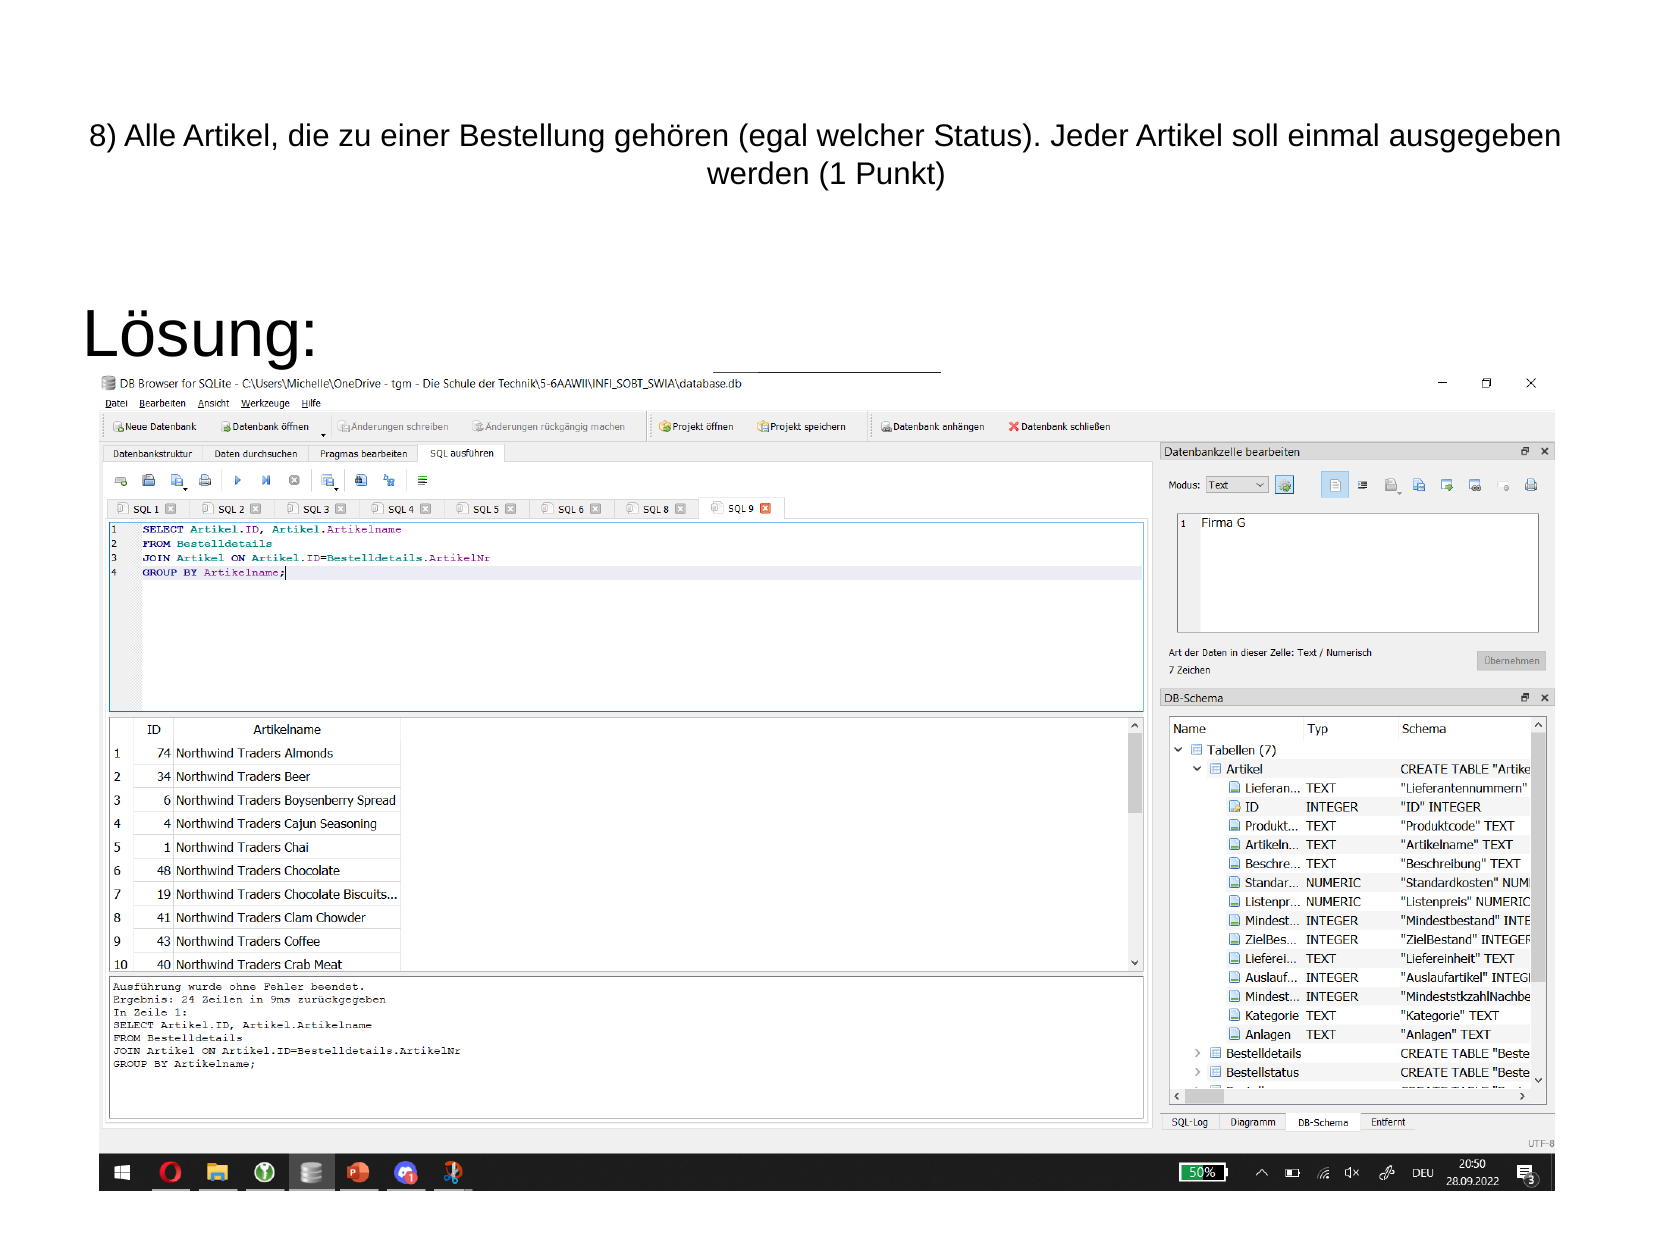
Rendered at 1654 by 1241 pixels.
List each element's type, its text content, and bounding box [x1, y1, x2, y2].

title 8) Alle Artikel, die zu einer Bestellung gehören (egal welcher Status). Jeder Artikel soll einmal ausgegeben werden (1 Punkt) [82, 49, 1571, 257]
list Lösung: [82, 290, 1571, 1109]
picture [99, 372, 1555, 1191]
